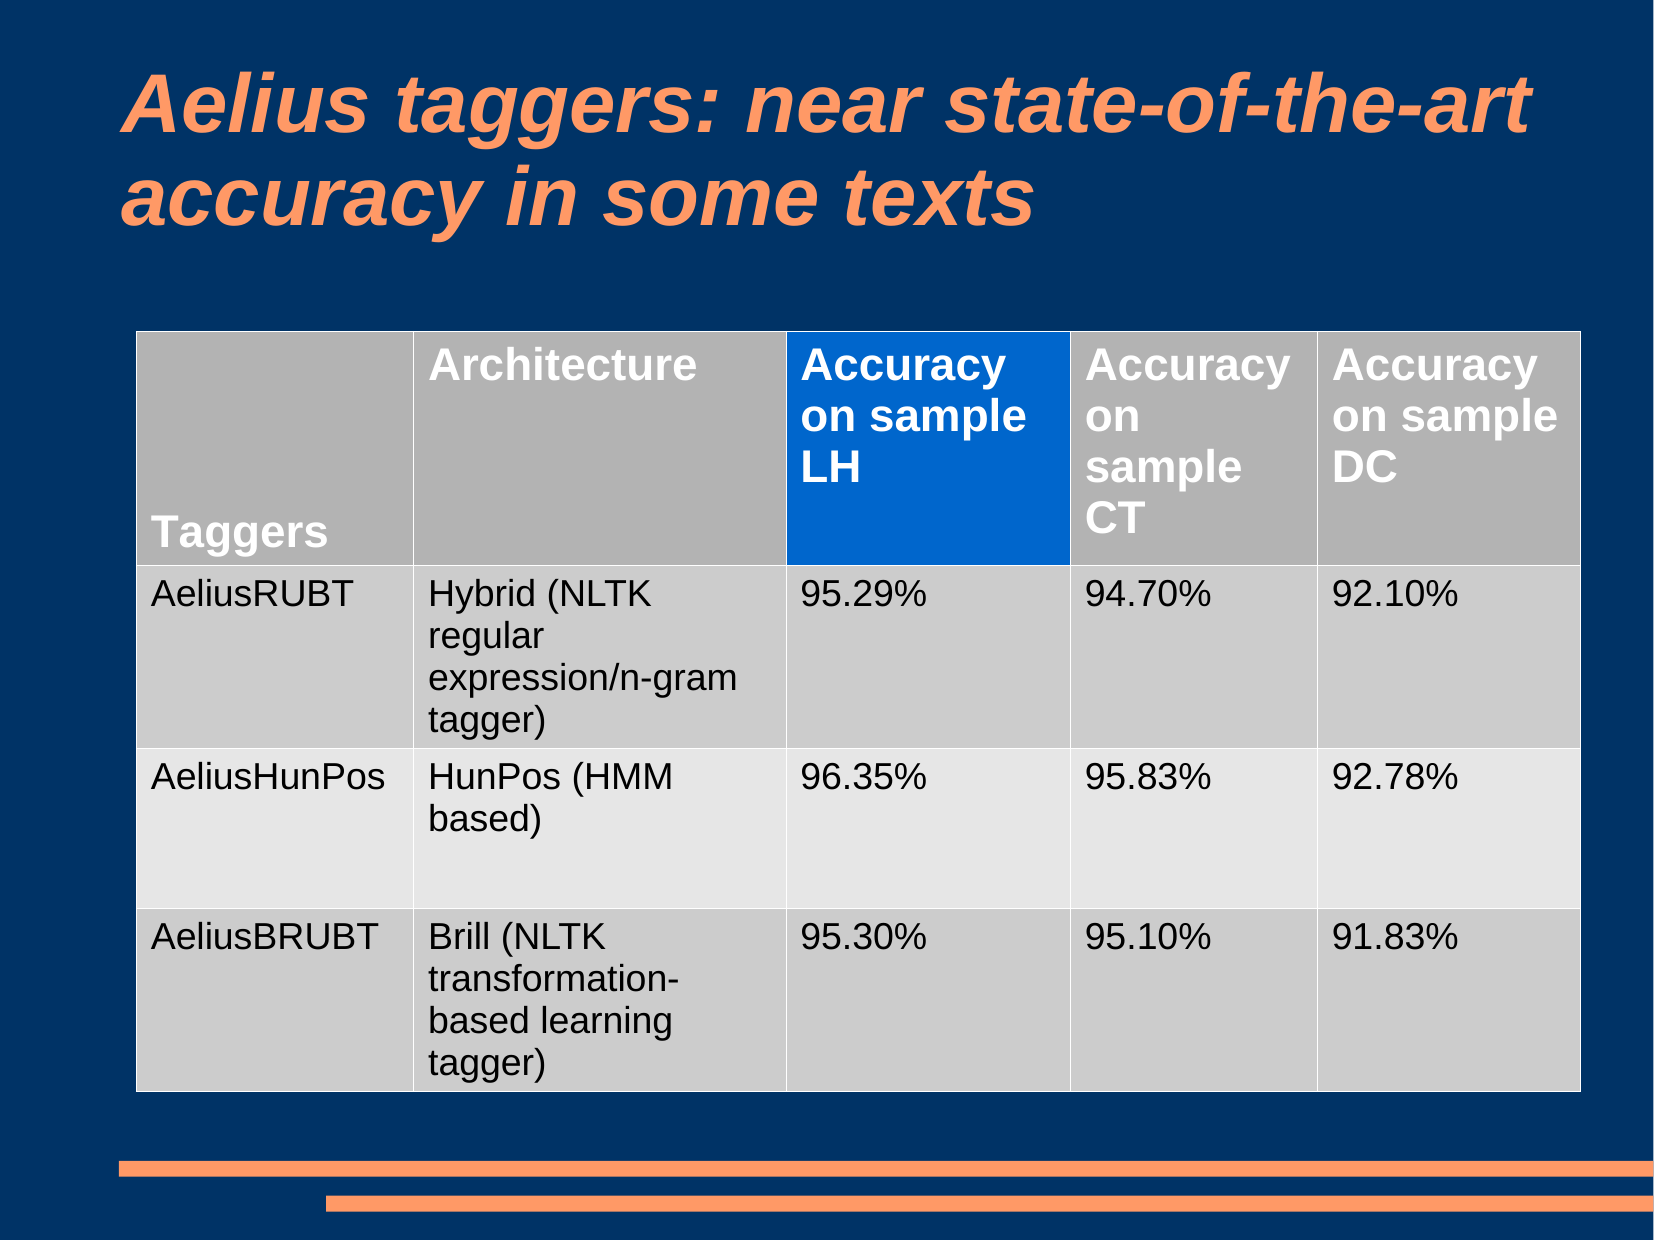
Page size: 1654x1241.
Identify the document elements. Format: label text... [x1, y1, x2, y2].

table_cell 94.70% [1071, 566, 1317, 748]
table_cell 91.83% [1318, 909, 1580, 1091]
table_header Accuracy on sample CT [1071, 332, 1317, 565]
table_cell 96.35% [787, 749, 1070, 908]
table_cell AeliusBRUBT [137, 909, 413, 1091]
table_cell 95.29% [787, 566, 1070, 748]
table_cell 92.78% [1318, 749, 1580, 908]
table_cell Brill (NLTK transformation-based learning tagger) [414, 909, 786, 1091]
table_header Architecture [414, 332, 786, 565]
table_cell HunPos (HMM based) [414, 749, 786, 908]
table_cell 95.30% [787, 909, 1070, 1091]
table_cell 95.10% [1071, 909, 1317, 1091]
table_cell AeliusRUBT [137, 566, 413, 748]
table_cell 95.83% [1071, 749, 1317, 908]
table_cell 92.10% [1318, 566, 1580, 748]
table_header Accuracy on sample LH [787, 332, 1070, 565]
table_header Accuracy on sample DC [1318, 332, 1580, 565]
title Aelius taggers: near state-of-the-art accuracy in some texts [121, 46, 1534, 254]
table_cell Hybrid (NLTK regular expression/n-gram tagger) [414, 566, 786, 748]
table_cell AeliusHunPos [137, 749, 413, 908]
table_header Taggers [137, 332, 413, 565]
